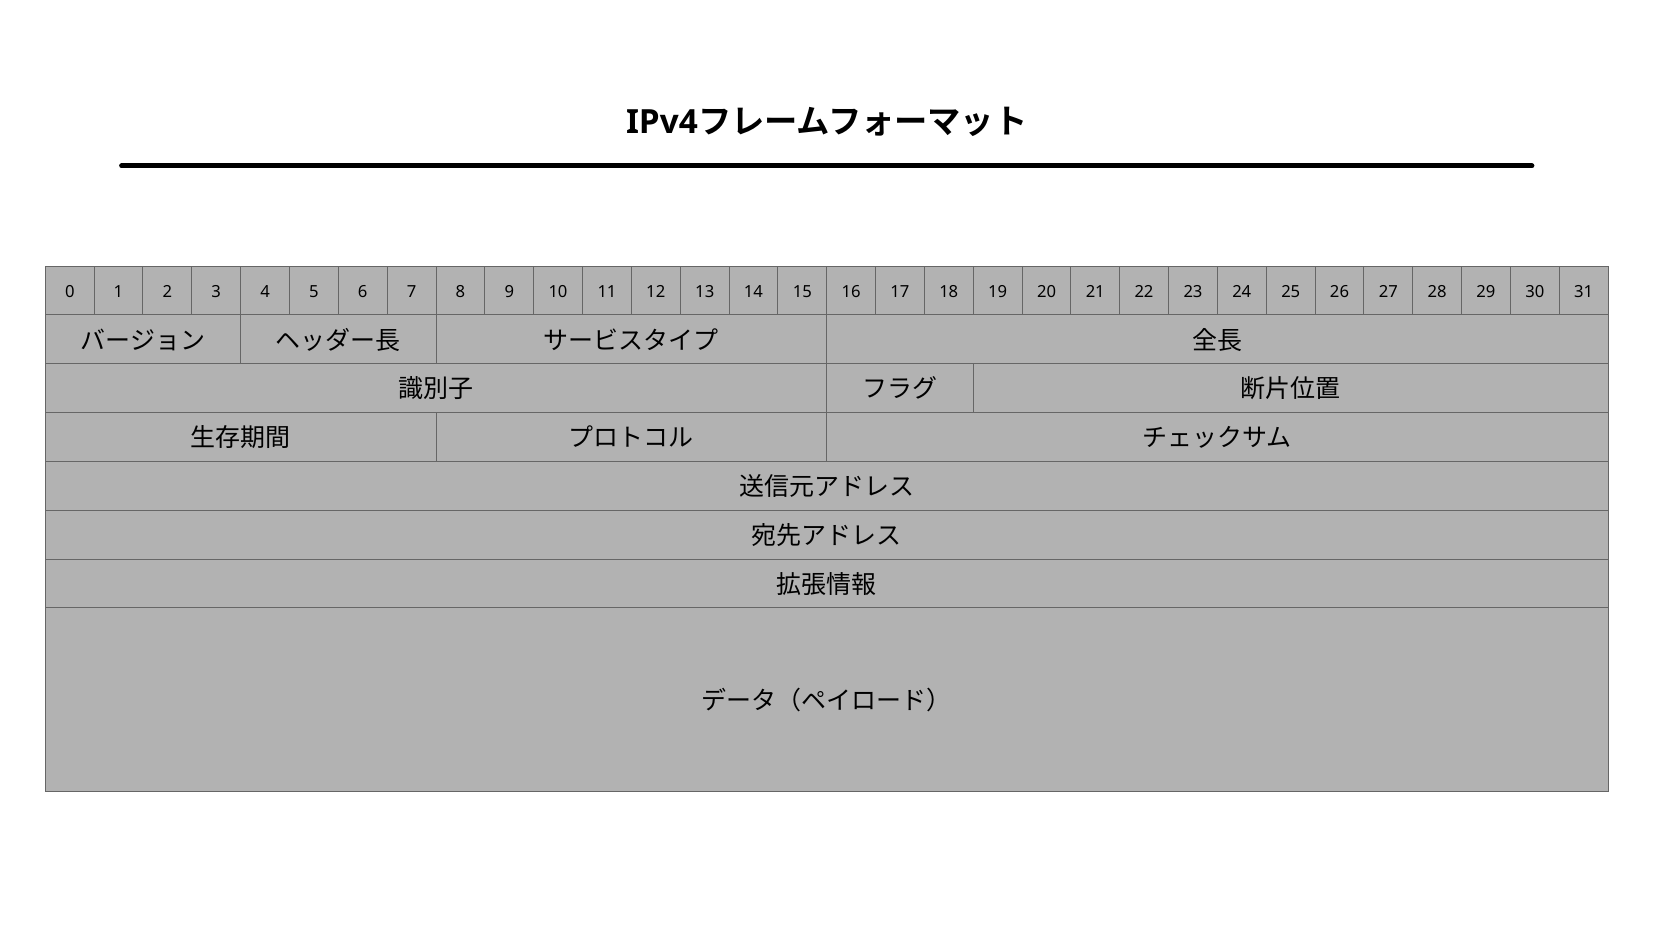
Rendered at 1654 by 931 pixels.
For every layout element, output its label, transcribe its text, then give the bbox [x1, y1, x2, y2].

text_box 断片位置 [973, 363, 1609, 412]
text_box 24 [1217, 266, 1266, 314]
text_box 7 [387, 266, 436, 314]
text_box 拡張情報 [45, 559, 1609, 607]
text_box 3 [191, 266, 241, 314]
text_box 送信元アドレス [45, 461, 1609, 510]
text_box 22 [1119, 266, 1168, 314]
text_box 4 [241, 266, 289, 314]
text_box 2 [142, 266, 191, 314]
text_box 17 [875, 266, 924, 314]
text_box 8 [436, 266, 484, 314]
text_box 26 [1315, 266, 1363, 314]
text_box 12 [631, 266, 680, 314]
text_box 20 [1022, 266, 1070, 314]
text_box 全長 [826, 314, 1609, 363]
text_box 31 [1559, 266, 1609, 314]
text_box フラグ [826, 363, 973, 412]
text_box バージョン [45, 314, 240, 363]
text_box 27 [1363, 266, 1412, 314]
text_box 21 [1070, 266, 1119, 314]
text_box 19 [973, 266, 1022, 314]
text_box 9 [484, 266, 533, 314]
text_box 1 [94, 266, 142, 314]
text_box 識別子 [45, 363, 826, 412]
text_box 23 [1168, 266, 1217, 314]
text_box 宛先アドレス [45, 510, 1609, 559]
text_box サービスタイプ [436, 314, 826, 363]
text_box ヘッダー長 [240, 314, 436, 363]
text_box 0 [45, 266, 94, 314]
text_box 15 [777, 266, 826, 314]
text_box 10 [533, 266, 582, 314]
text_box 25 [1266, 266, 1315, 314]
text_box 14 [729, 266, 777, 314]
text_box IPv4フレームフォーマット [533, 41, 1120, 153]
text_box 生存期間 [45, 412, 436, 461]
text_box データ（ペイロード） [45, 607, 1609, 792]
text_box 29 [1461, 266, 1510, 314]
text_box 30 [1510, 266, 1559, 314]
text_box 11 [582, 266, 631, 314]
text_box チェックサム [826, 412, 1609, 461]
text_box 6 [338, 266, 387, 314]
text_box 18 [924, 266, 973, 314]
text_box 28 [1412, 266, 1461, 314]
text_box 16 [826, 266, 875, 314]
text_box 5 [289, 266, 338, 314]
text_box 13 [680, 266, 729, 314]
text_box プロトコル [436, 412, 826, 461]
